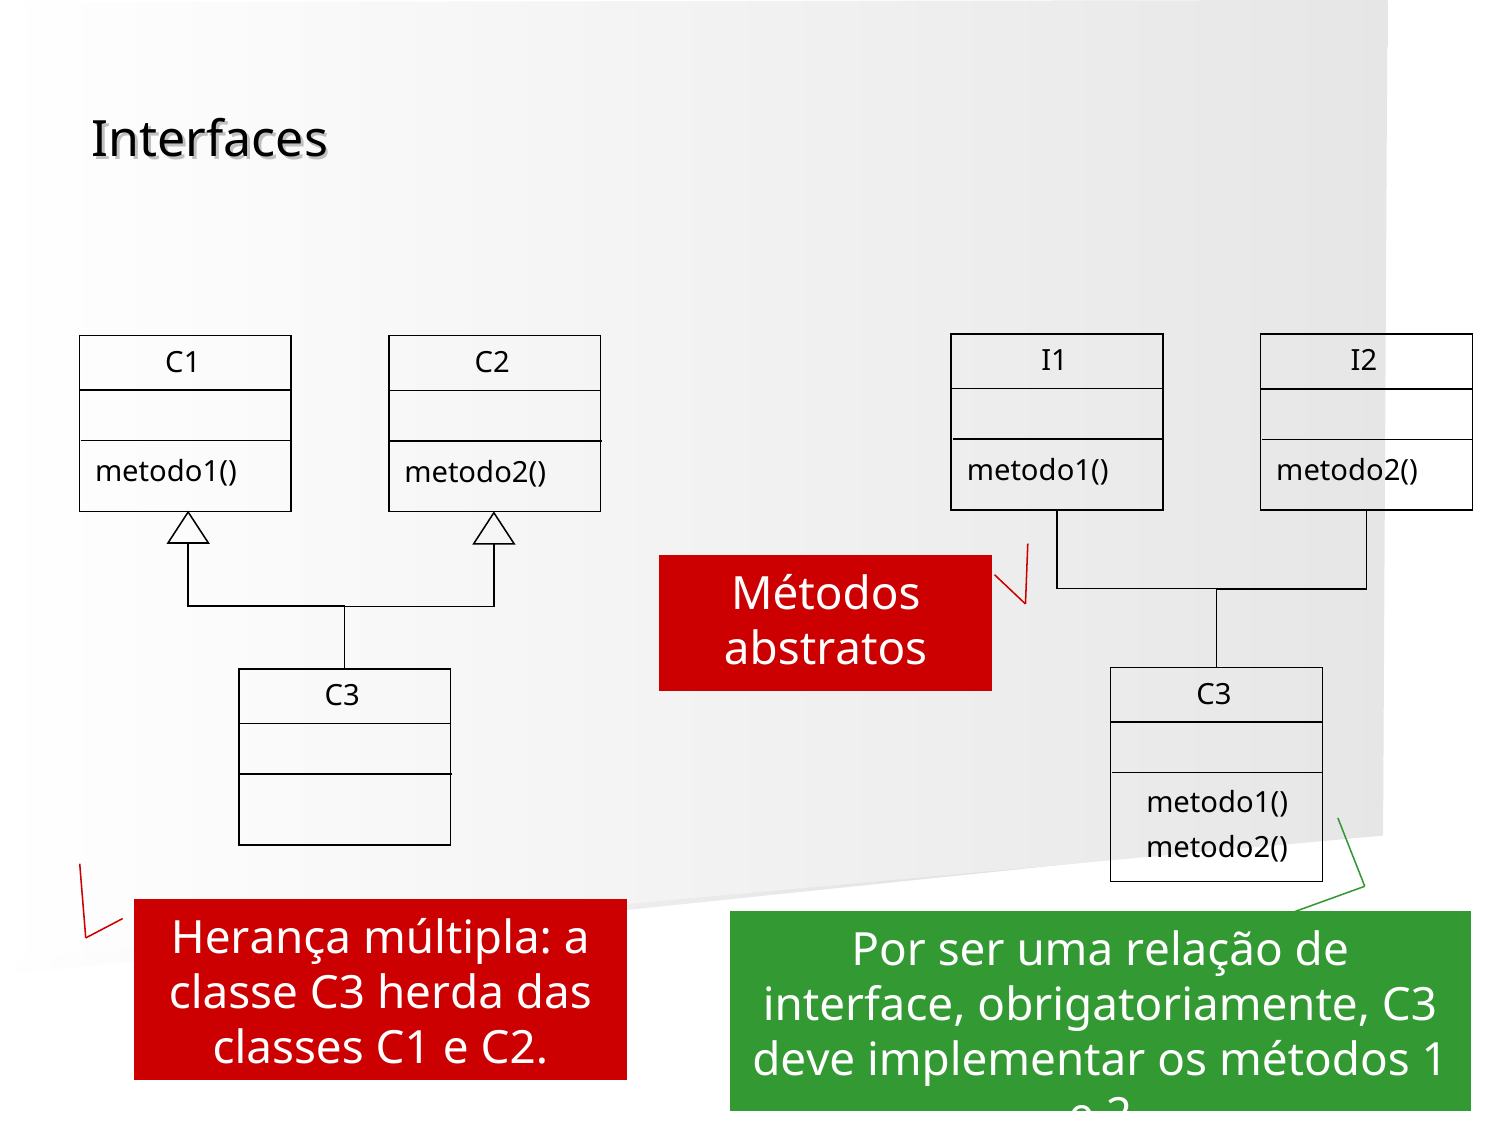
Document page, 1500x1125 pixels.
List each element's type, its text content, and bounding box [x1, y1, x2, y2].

text_box C3 [309, 668, 375, 720]
text_box metodo2() [1131, 820, 1303, 872]
text_box metodo1() [951, 443, 1124, 494]
text_box metodo2() [389, 445, 562, 496]
text_box I1 [1026, 333, 1083, 385]
text_box metodo2() [1261, 443, 1434, 495]
text_box Herança múltipla: a classe C3 herda das classes C1 e C2. [135, 900, 626, 1079]
text_box C3 [1181, 667, 1247, 718]
text_box Por ser uma relação de interface, obrigatoriamente, C3 deve implementar os métodos 1 e 2 [731, 817, 1470, 1110]
text_box metodo1() [80, 444, 252, 496]
text_box metodo1() [1131, 775, 1304, 826]
title Interfaces [76, 42, 1427, 231]
text_box C1 [150, 335, 216, 386]
text_box Métodos abstratos [660, 556, 991, 690]
text_box C2 [459, 335, 525, 387]
text_box I2 [1335, 334, 1393, 385]
